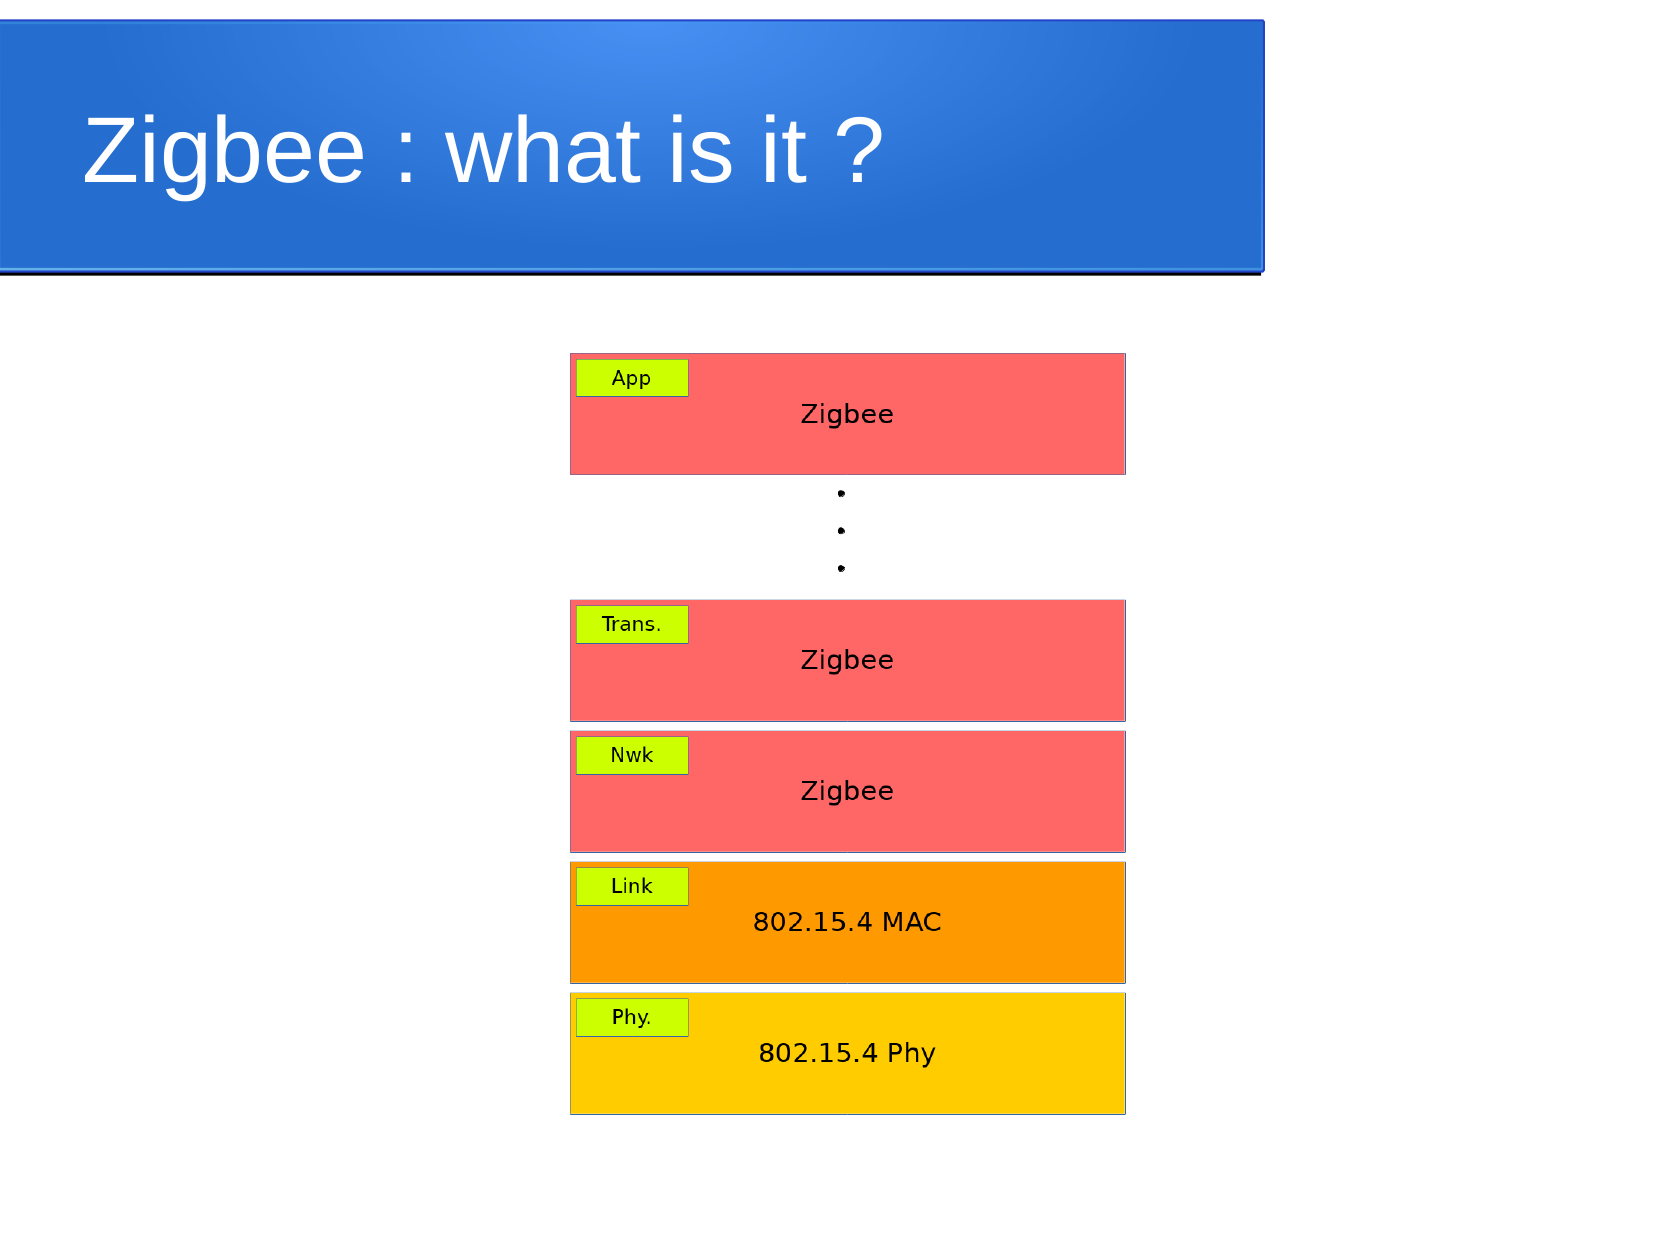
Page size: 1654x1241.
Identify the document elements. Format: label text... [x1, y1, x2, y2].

picture [531, 337, 1156, 1146]
title Zigbee : what is it ? [82, 47, 1235, 252]
